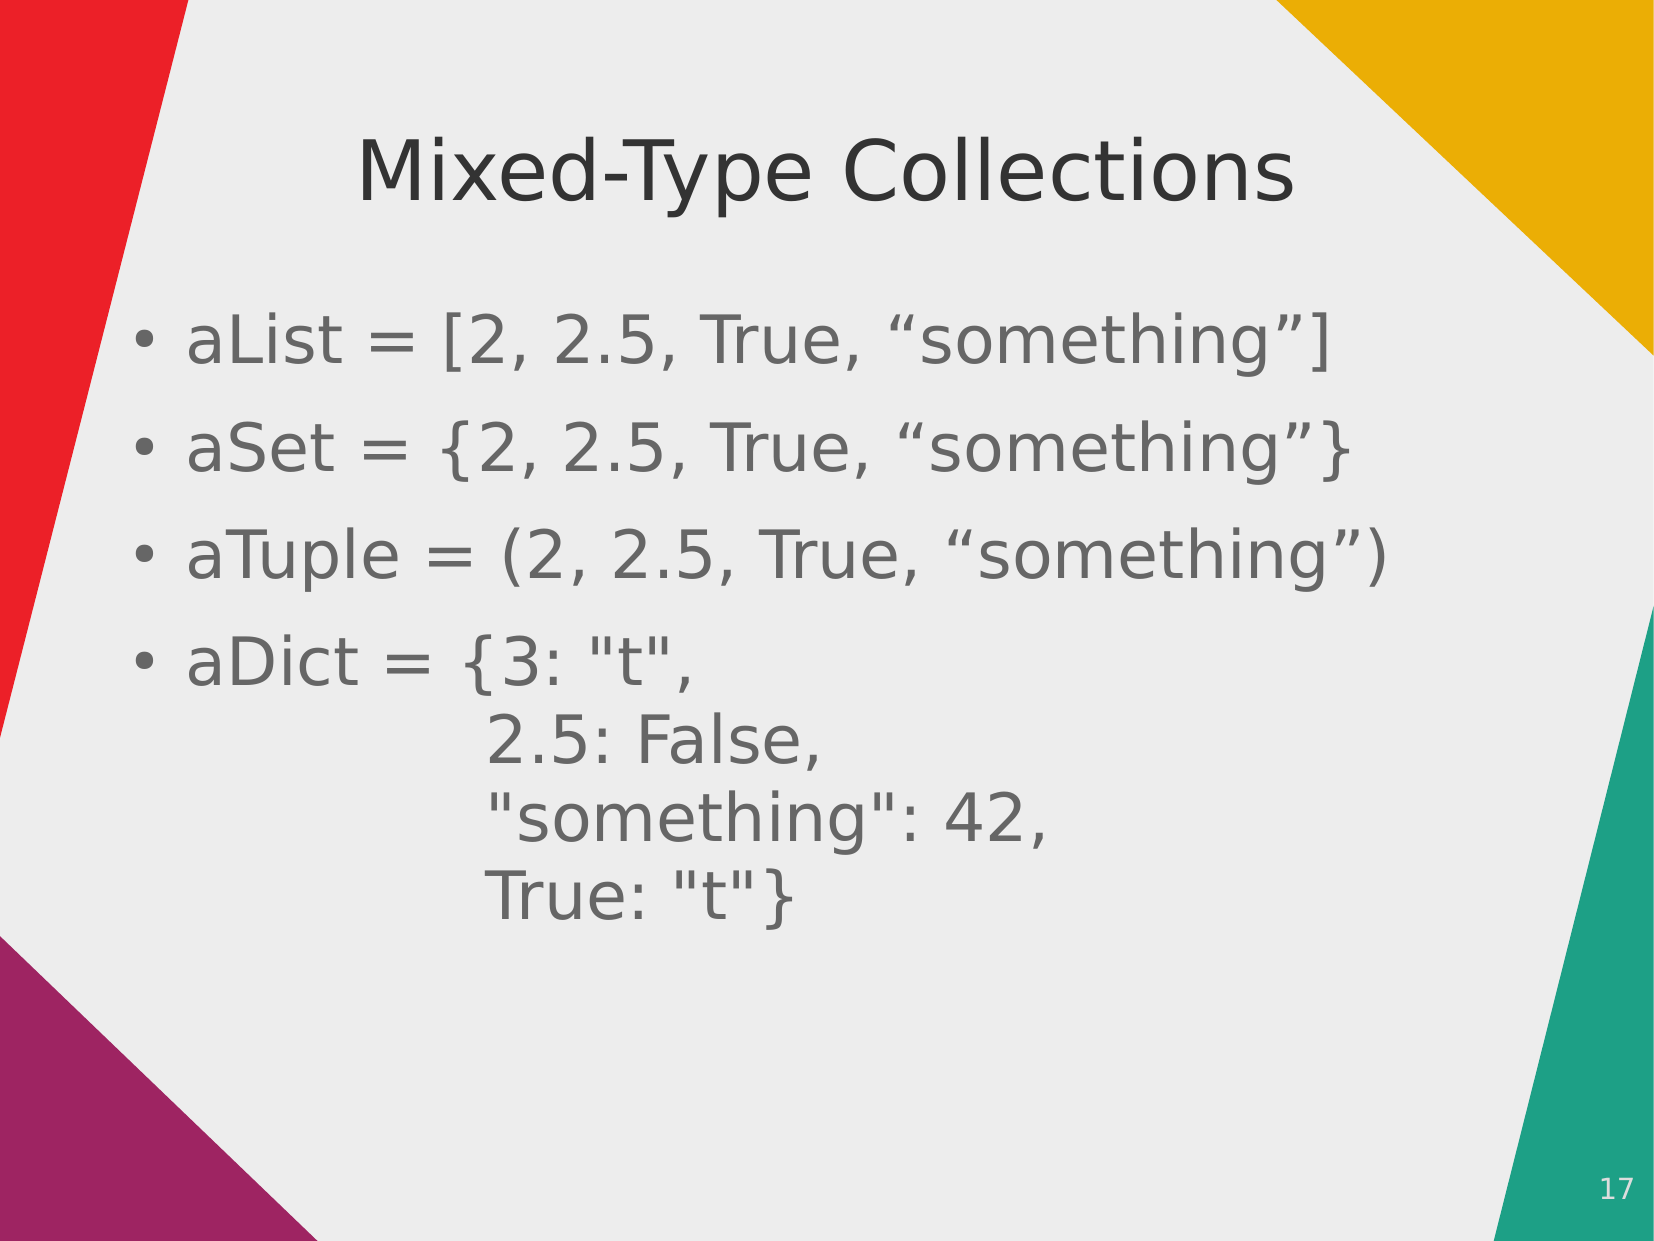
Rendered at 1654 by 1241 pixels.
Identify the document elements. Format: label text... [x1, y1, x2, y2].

title Mixed-Type Collections [114, 73, 1539, 271]
list aList = [2, 2.5, True, “something”] aSet = {2, 2.5, True, “something”} aTuple = (2, 2.5, True, “something”) aDict = {3: "t", 2.5: False, "something": 42, True: "t"} [114, 302, 1539, 1033]
